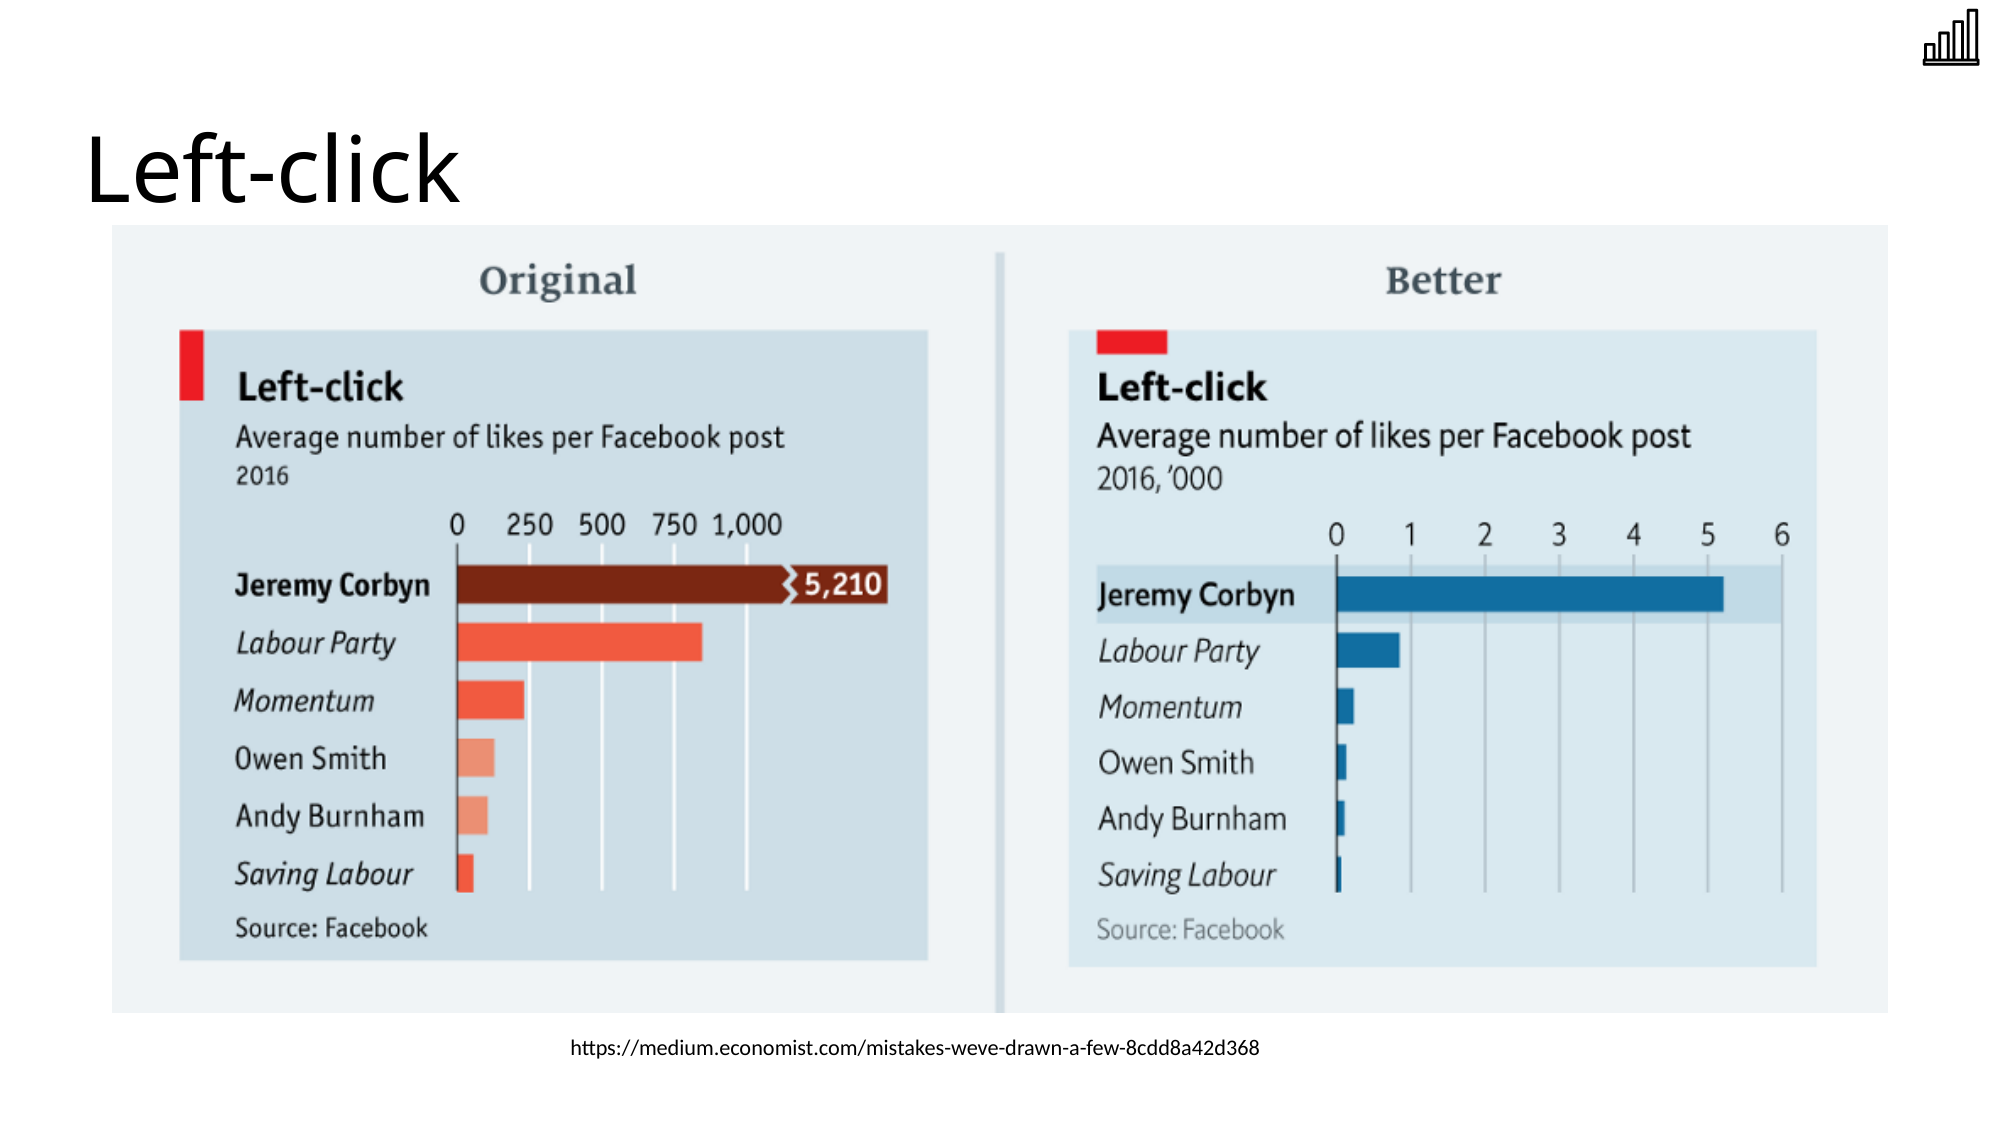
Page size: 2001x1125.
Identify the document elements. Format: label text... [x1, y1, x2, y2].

picture [112, 225, 1888, 1013]
picture [1868, 0, 2000, 98]
title Left-click [68, 110, 1932, 236]
text_box https://medium.economist.com/mistakes-weve-drawn-a-few-8cdd8a42d368 [550, 1012, 1888, 1081]
